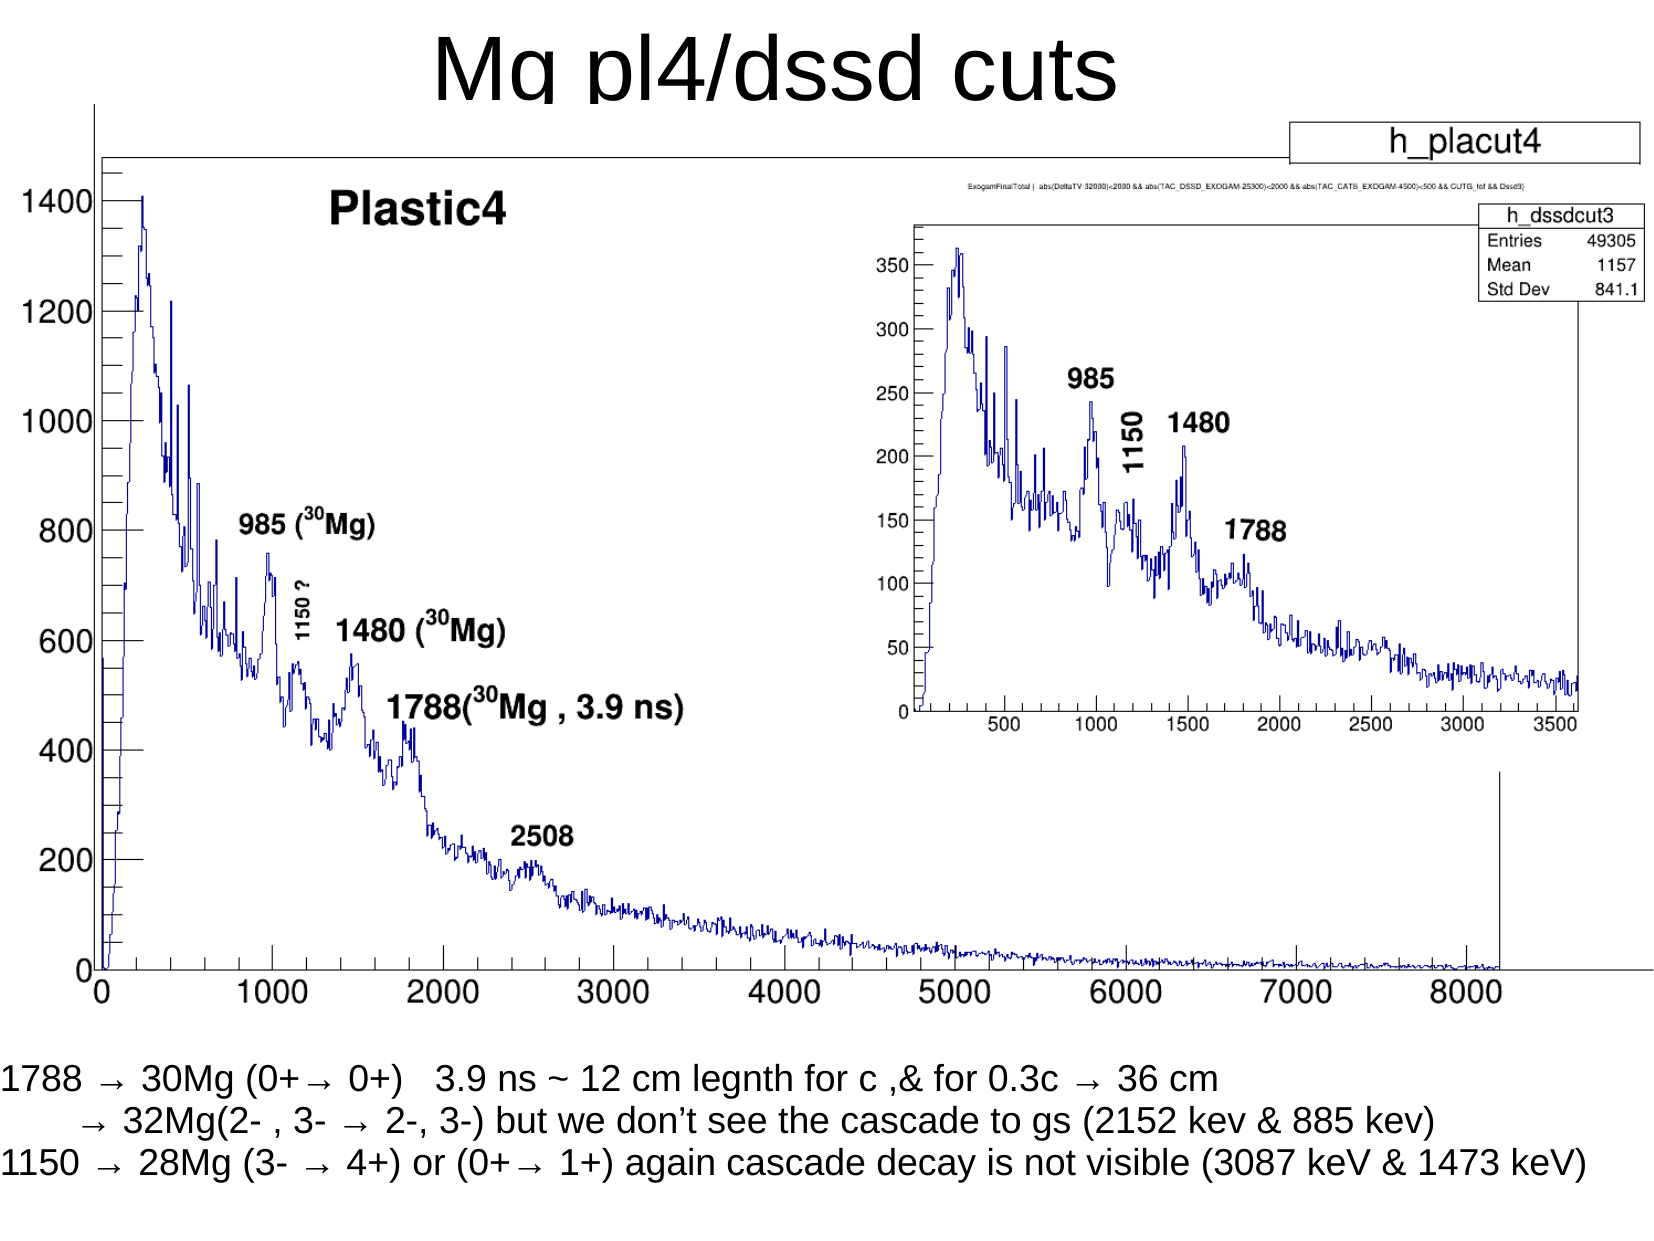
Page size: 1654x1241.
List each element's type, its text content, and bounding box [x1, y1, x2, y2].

picture [11, 104, 1654, 1027]
text_box 1788 → 30Mg (0+→ 0+) 3.9 ns ~ 12 cm legnth for c ,& for 0.3c → 36 cm → 32Mg(2- , 3- → 2-, 3-) but we don’t see the cascade to gs (2152 kev & 885 kev) 1150 → 28Mg (3- → 4+) or (0+→ 1+) again cascade decay is not visible (3087 keV & 1473 keV) [0, 1050, 1654, 1233]
title Mg pl4/dssd cuts [45, 2, 1534, 104]
